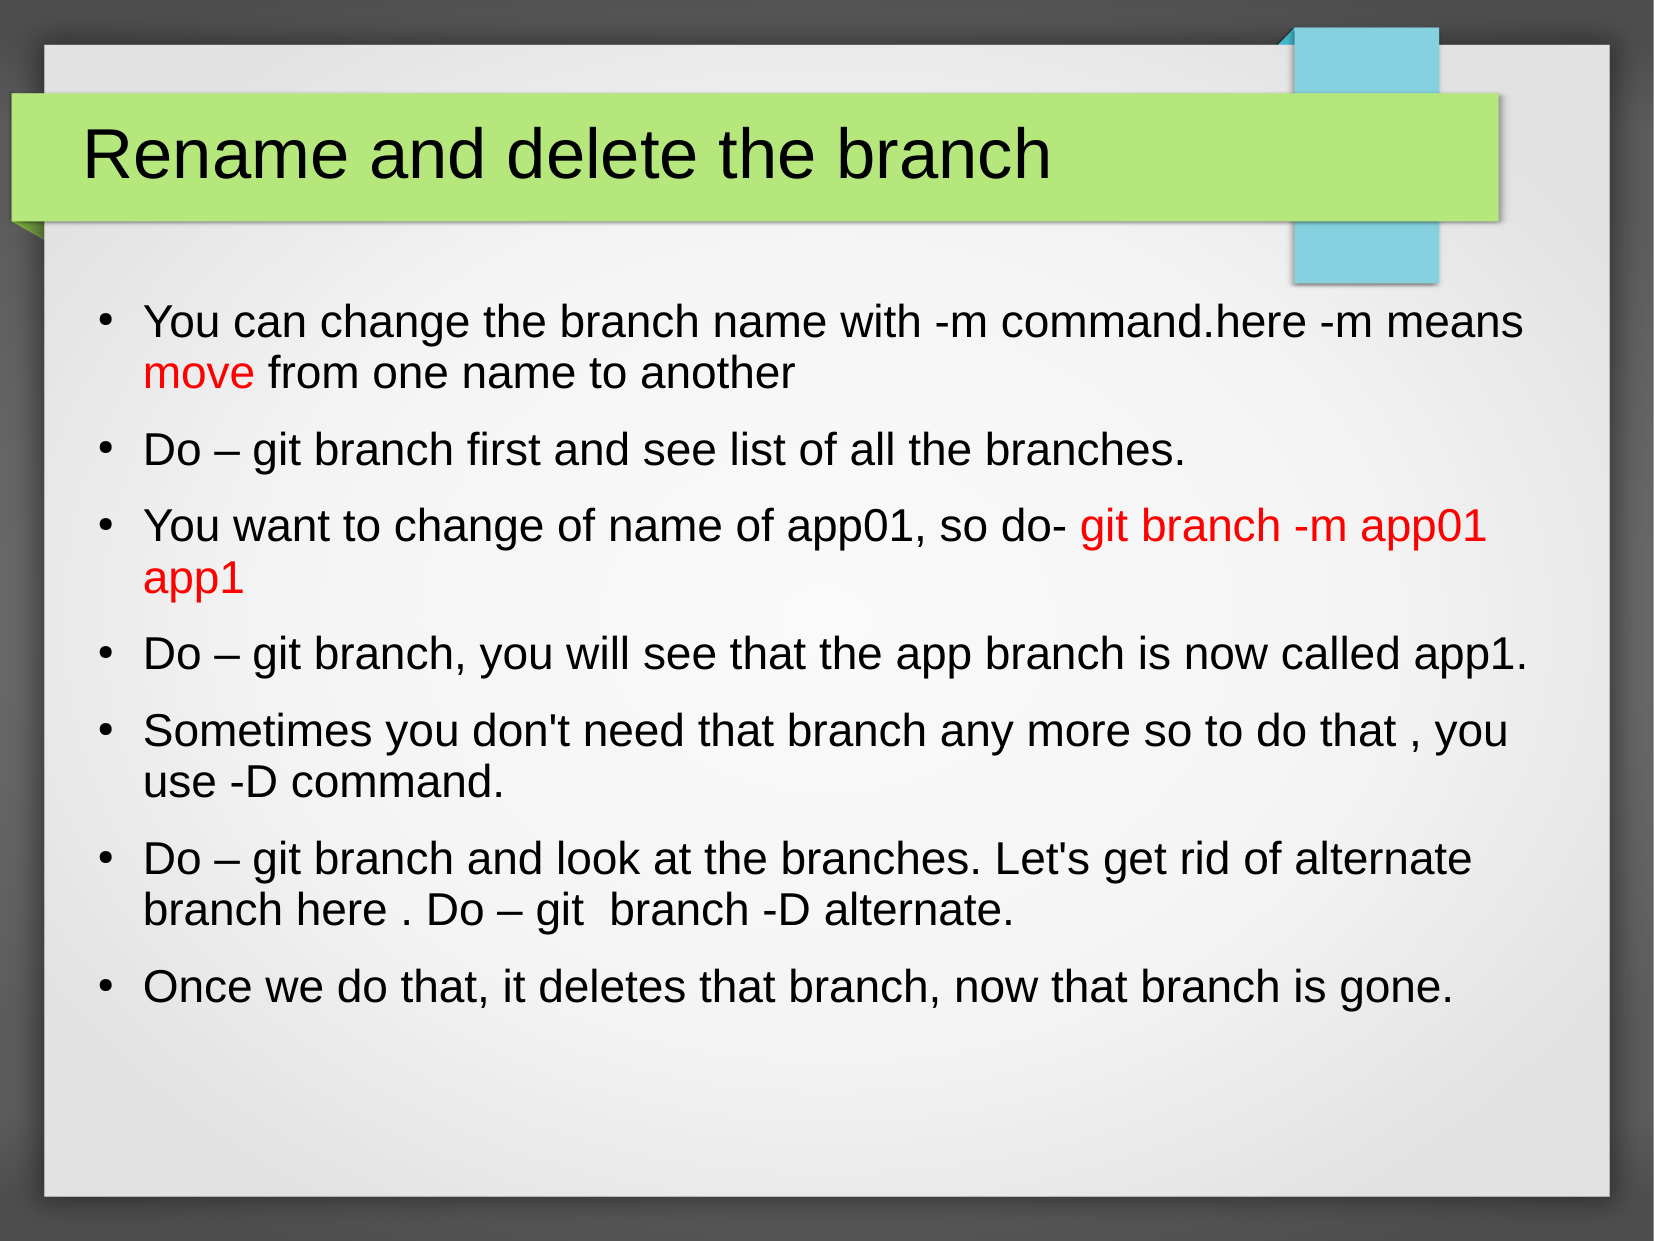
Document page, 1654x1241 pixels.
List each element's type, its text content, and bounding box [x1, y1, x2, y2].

title Rename and delete the branch [82, 94, 1264, 213]
list You can change the branch name with -m command.here -m means move from one name to another Do – git branch first and see list of all the branches. You want to change of name of app01, so do- git branch -m app01 app1 Do – git branch, you will see that the app branch is now called app1. Sometimes you don't need that branch any more so to do that , you use -D command. Do – git branch and look at the branches. Let's get rid of alternate branch here . Do – git branch -D alternate. Once we do that, it deletes that branch, now that branch is gone. [82, 295, 1571, 1015]
picture [0, 0, 1654, 1241]
